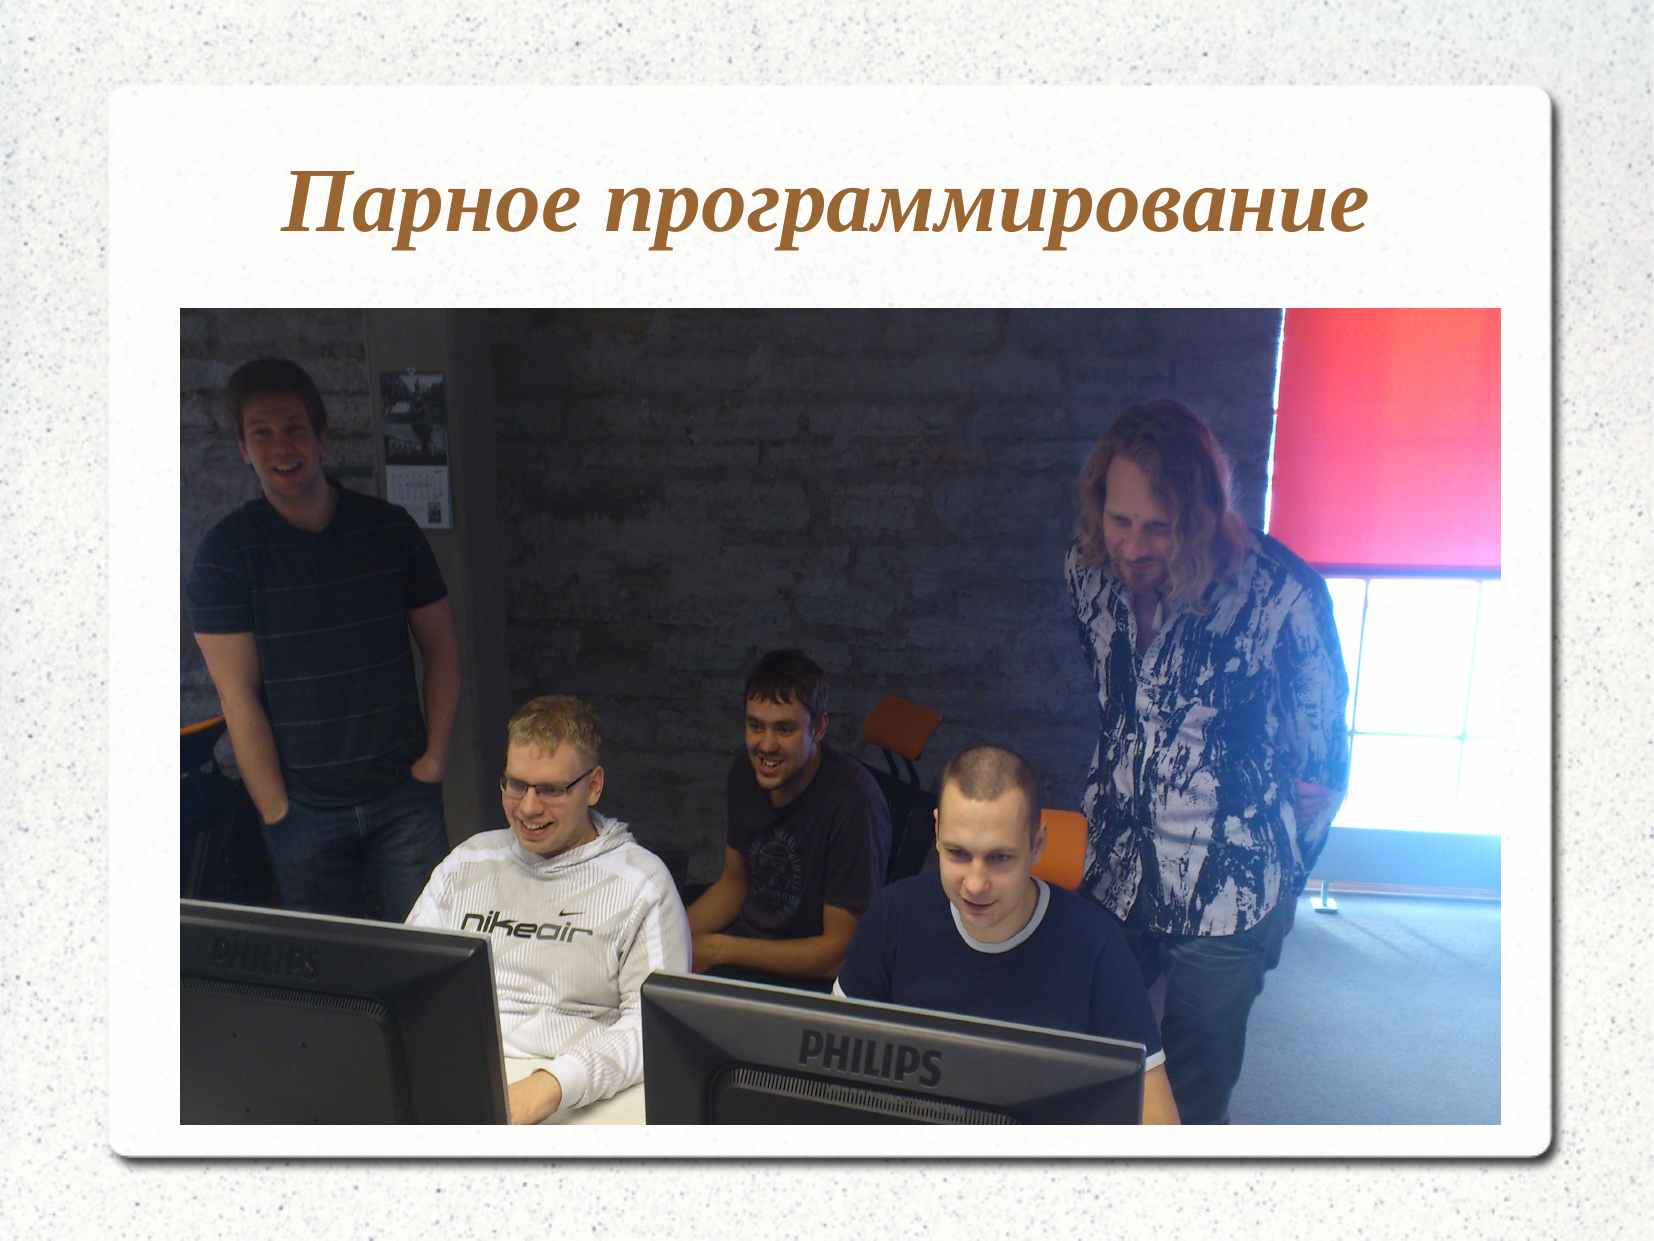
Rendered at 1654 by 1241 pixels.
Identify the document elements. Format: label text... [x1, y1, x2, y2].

title Парное программирование [118, 92, 1536, 309]
picture [0, 0, 1654, 1241]
